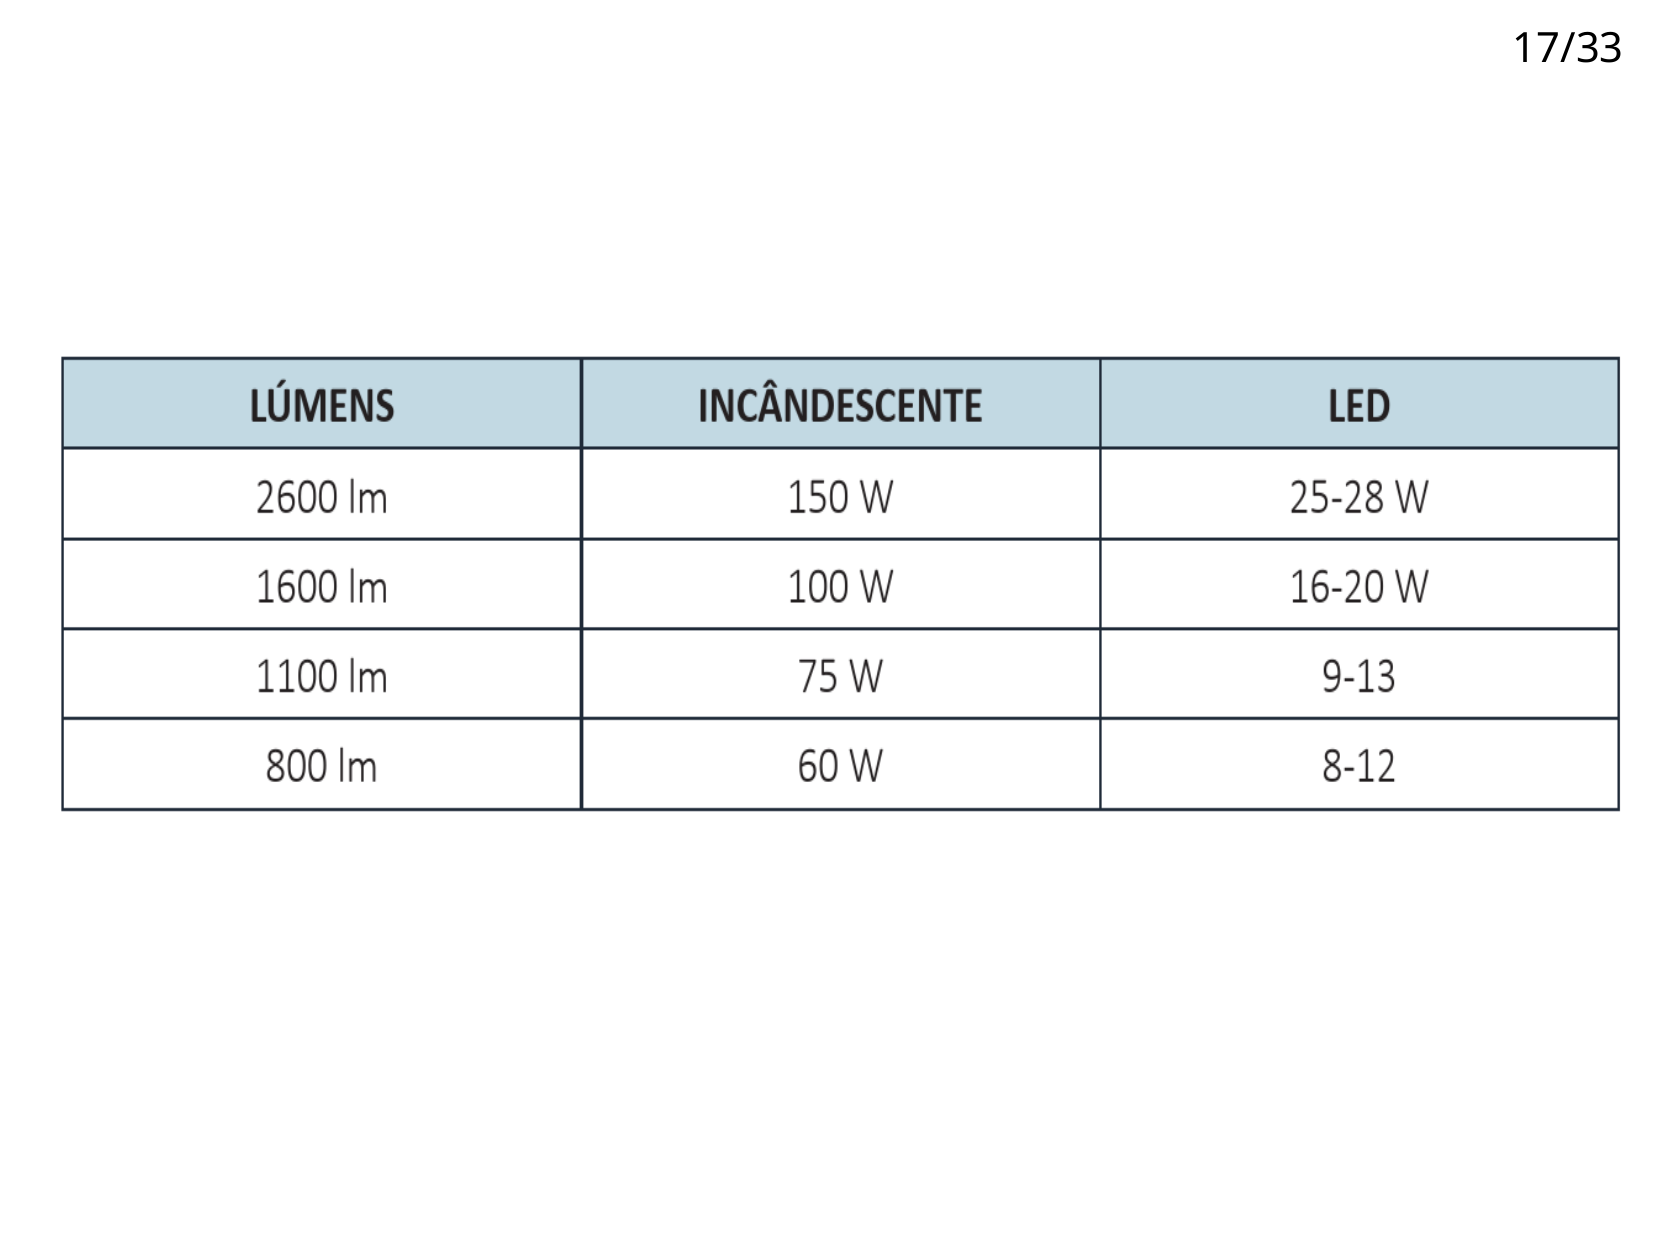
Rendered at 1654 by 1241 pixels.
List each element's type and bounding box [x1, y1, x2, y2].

picture [59, 354, 1625, 816]
